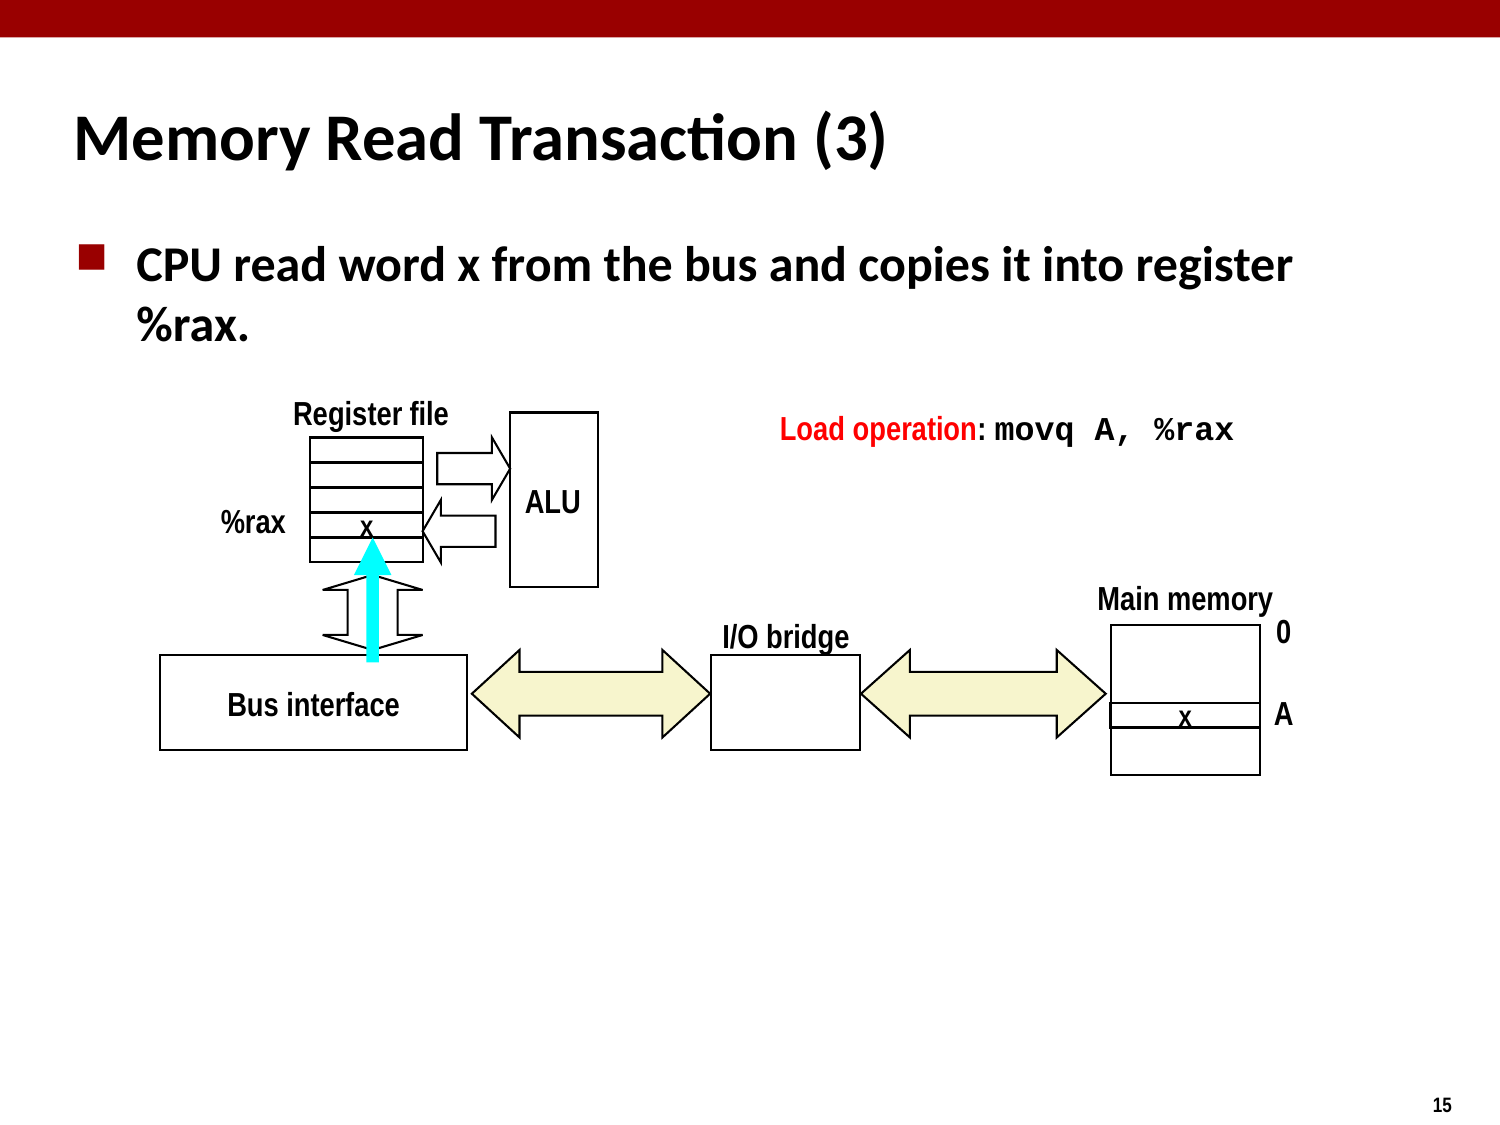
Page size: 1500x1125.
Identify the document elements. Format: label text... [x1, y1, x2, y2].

text_box A [1259, 685, 1309, 740]
text_box x [1110, 702, 1259, 728]
text_box [471, 649, 711, 738]
text_box 0 [1261, 602, 1307, 658]
text_box Main memory [1062, 569, 1309, 625]
title Memory Read Transaction (3) [58, 71, 1304, 197]
text_box Load operation: movq A, %rax [765, 399, 1250, 455]
text_box x [310, 512, 423, 536]
list CPU read word x from the bus and copies it into register %rax. [65, 223, 1361, 1040]
text_box [861, 649, 1106, 738]
text_box I/O bridge [707, 607, 865, 663]
text_box %rax [205, 492, 301, 548]
text_box ALU [510, 412, 598, 588]
text_box Register file [278, 385, 464, 440]
text_box Bus interface [160, 655, 468, 750]
